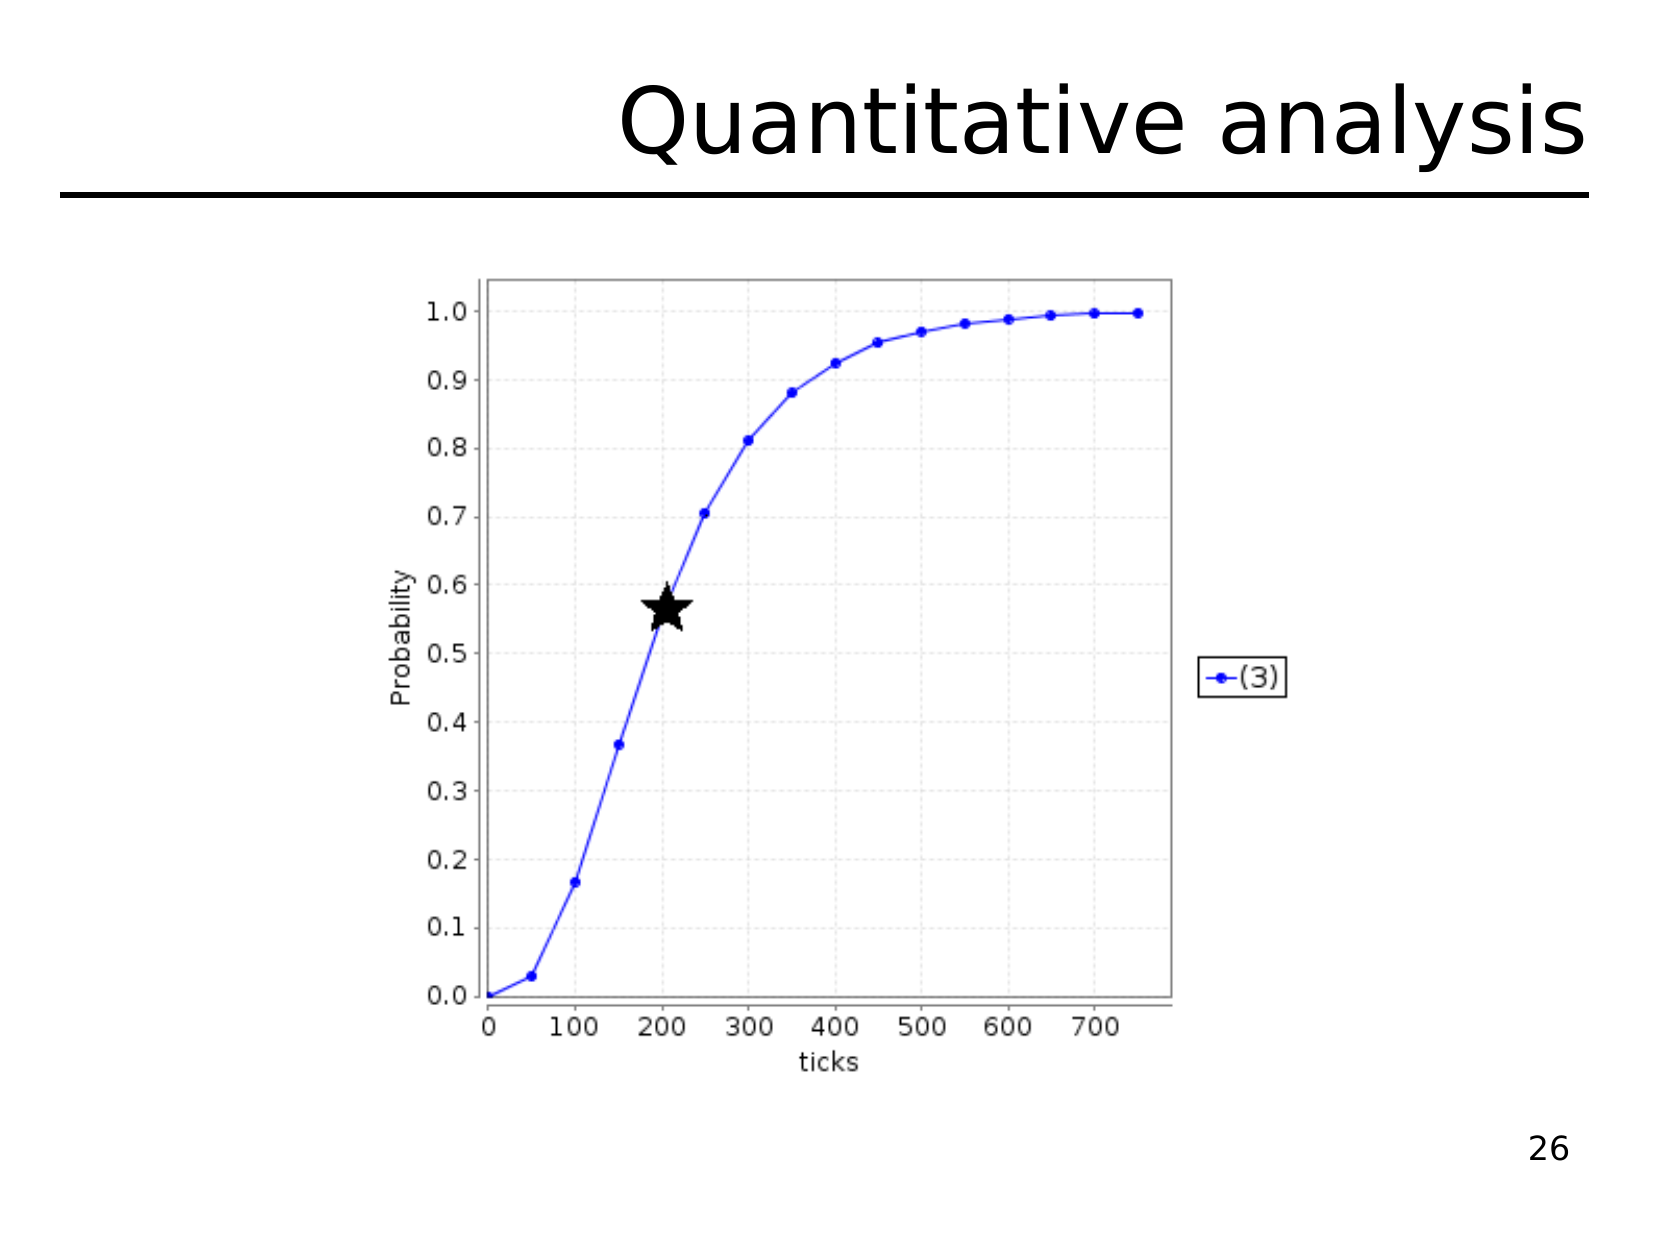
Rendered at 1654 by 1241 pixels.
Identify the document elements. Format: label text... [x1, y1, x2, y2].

picture [383, 269, 1296, 1081]
title Quantitative analysis [101, 17, 1590, 226]
